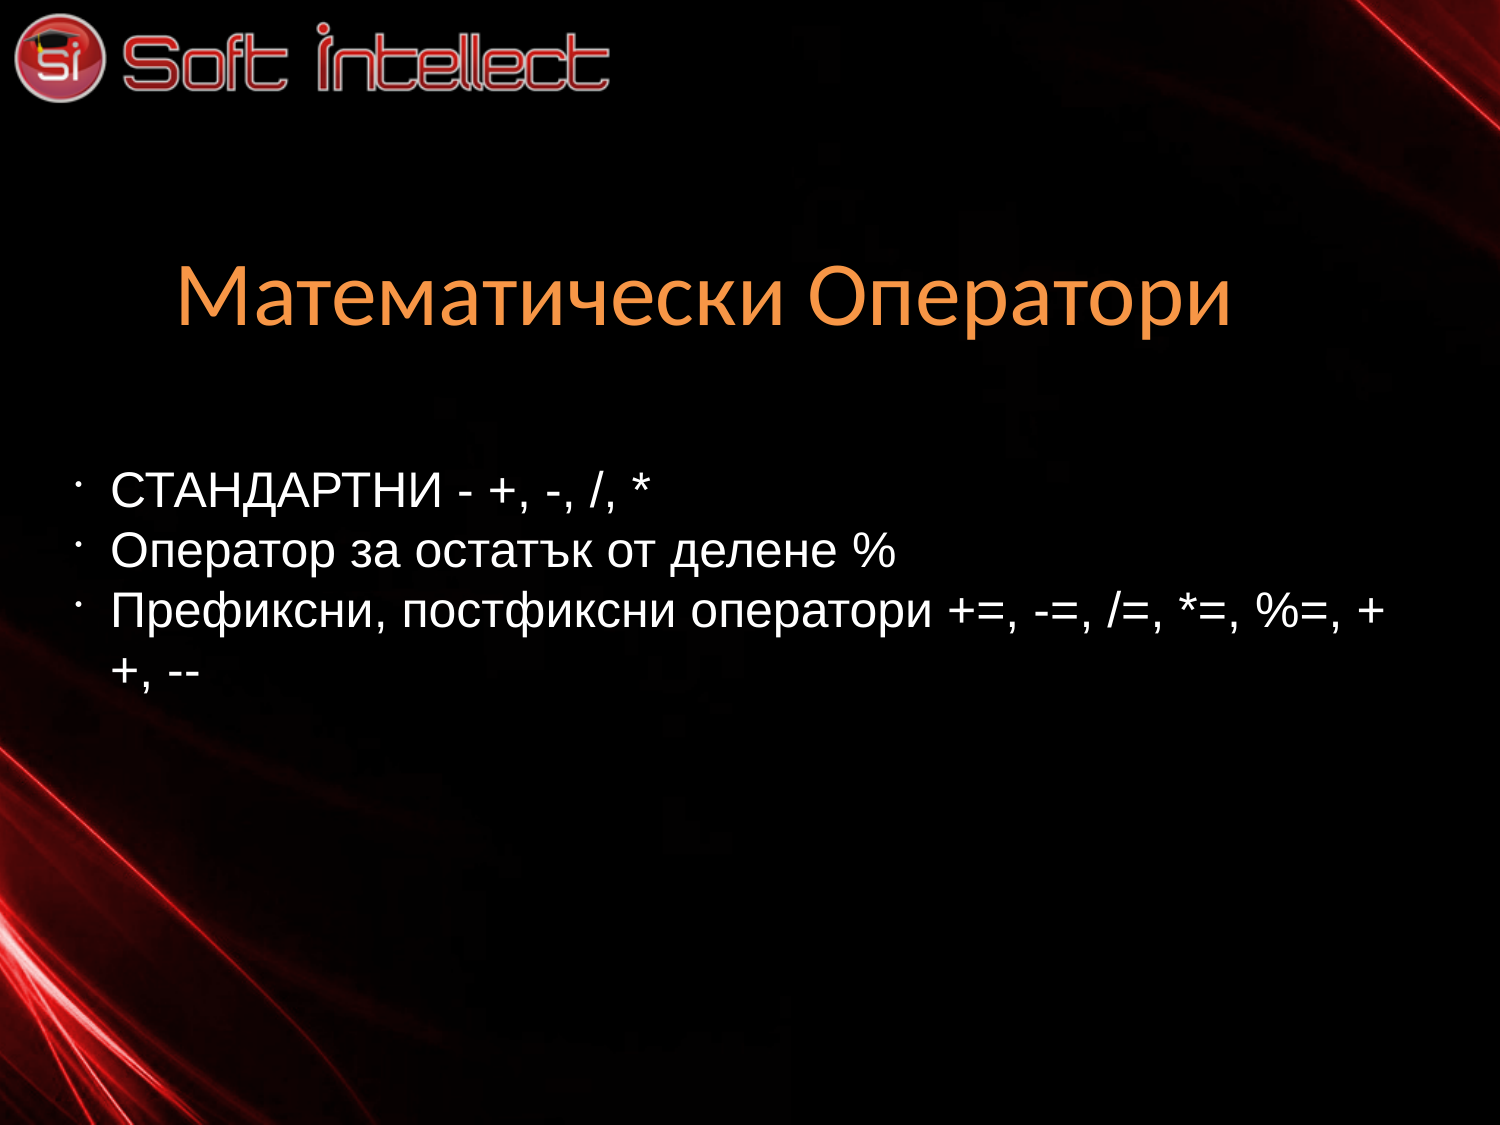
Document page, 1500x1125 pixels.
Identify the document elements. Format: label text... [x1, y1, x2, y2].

text_box Математически Оператори [29, 195, 1380, 383]
text_box СТАНДАРТНИ - +, -, /, * Оператор за остатък от делене % Префиксни, постфиксни оператори +=, -=, /=, *=, %=, ++, -- [60, 450, 1410, 780]
picture [0, 0, 1500, 1125]
